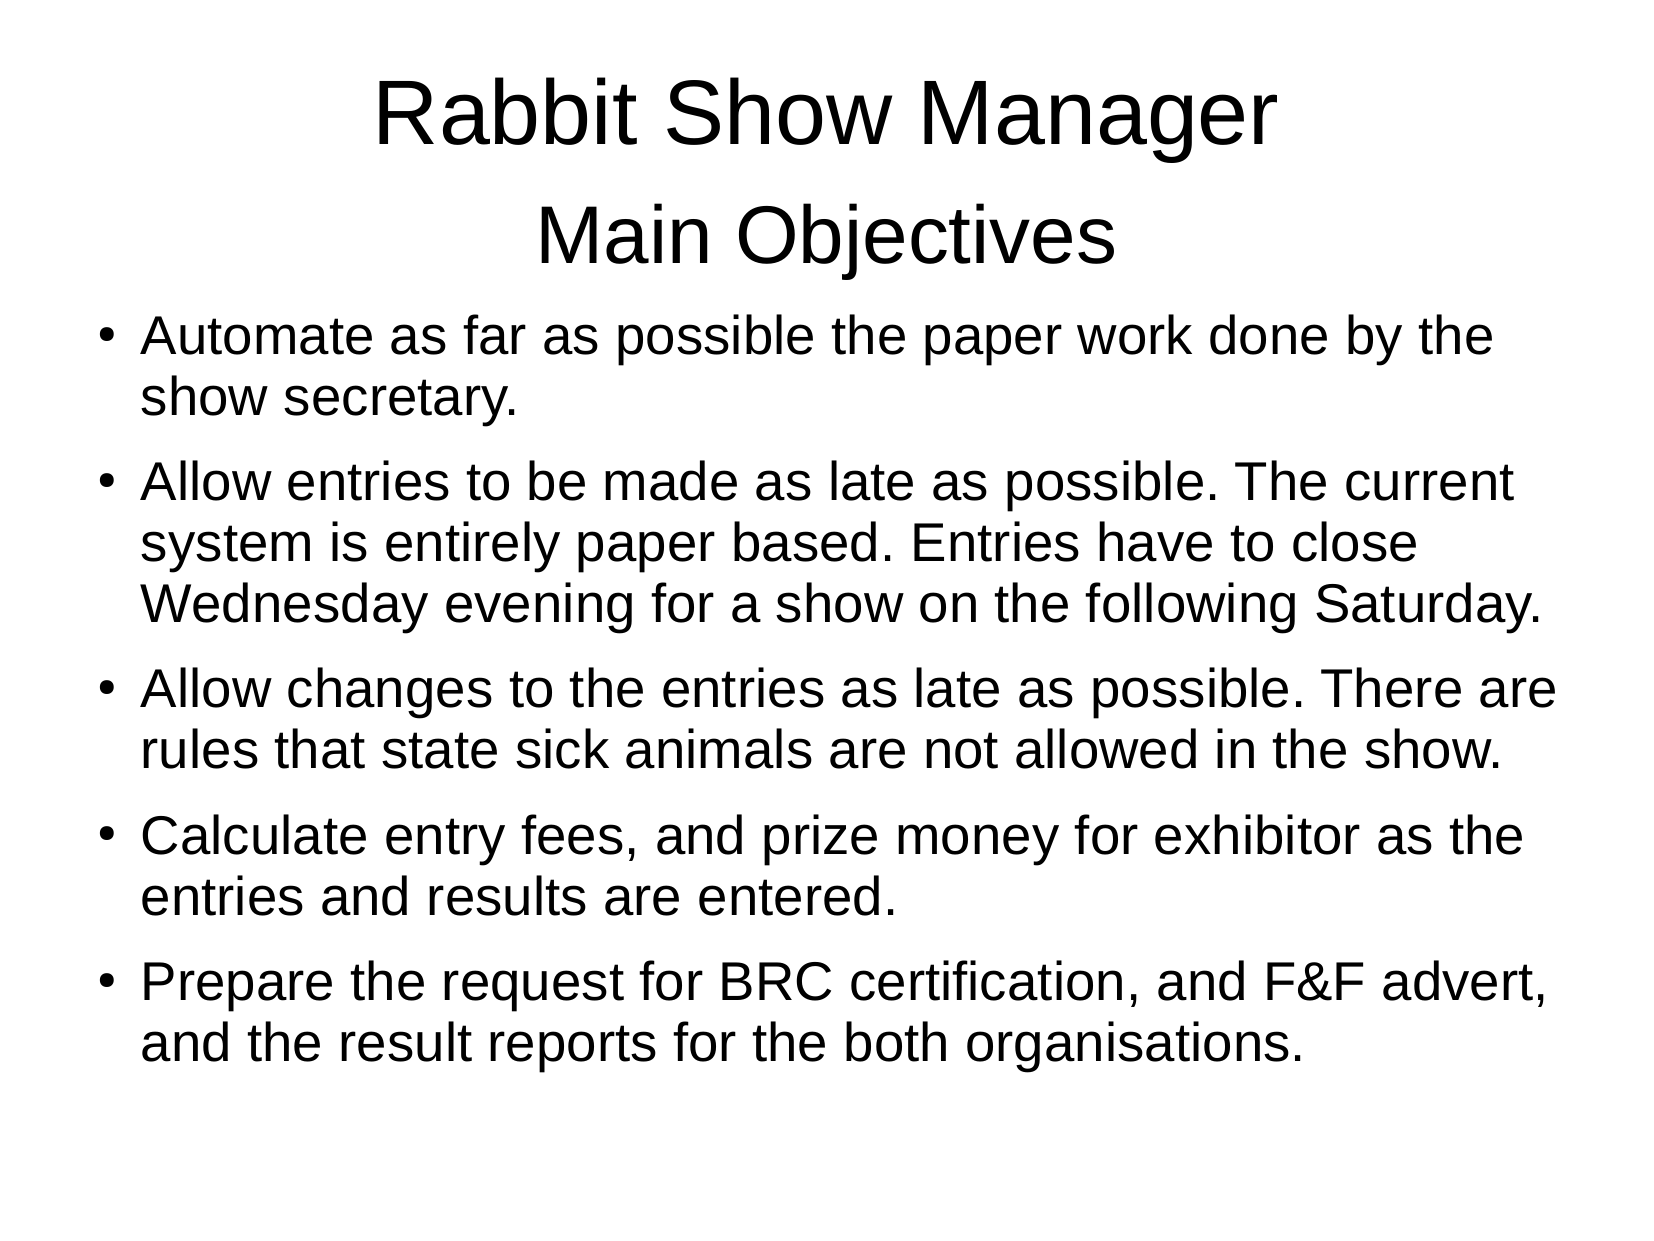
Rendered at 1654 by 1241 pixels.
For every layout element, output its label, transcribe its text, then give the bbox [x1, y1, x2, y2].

title Rabbit Show Manager [82, 49, 1571, 178]
list Main Objectives Automate as far as possible the paper work done by the show secretary. Allow entries to be made as late as possible. The current system is entirely paper based. Entries have to close Wednesday evening for a show on the following Saturday. Allow changes to the entries as late as possible. There are rules that state sick animals are not allowed in the show. Calculate entry fees, and prize money for exhibitor as the entries and results are entered. Prepare the request for BRC certification, and F&F advert, and the result reports for the both organisations. [82, 188, 1571, 1170]
